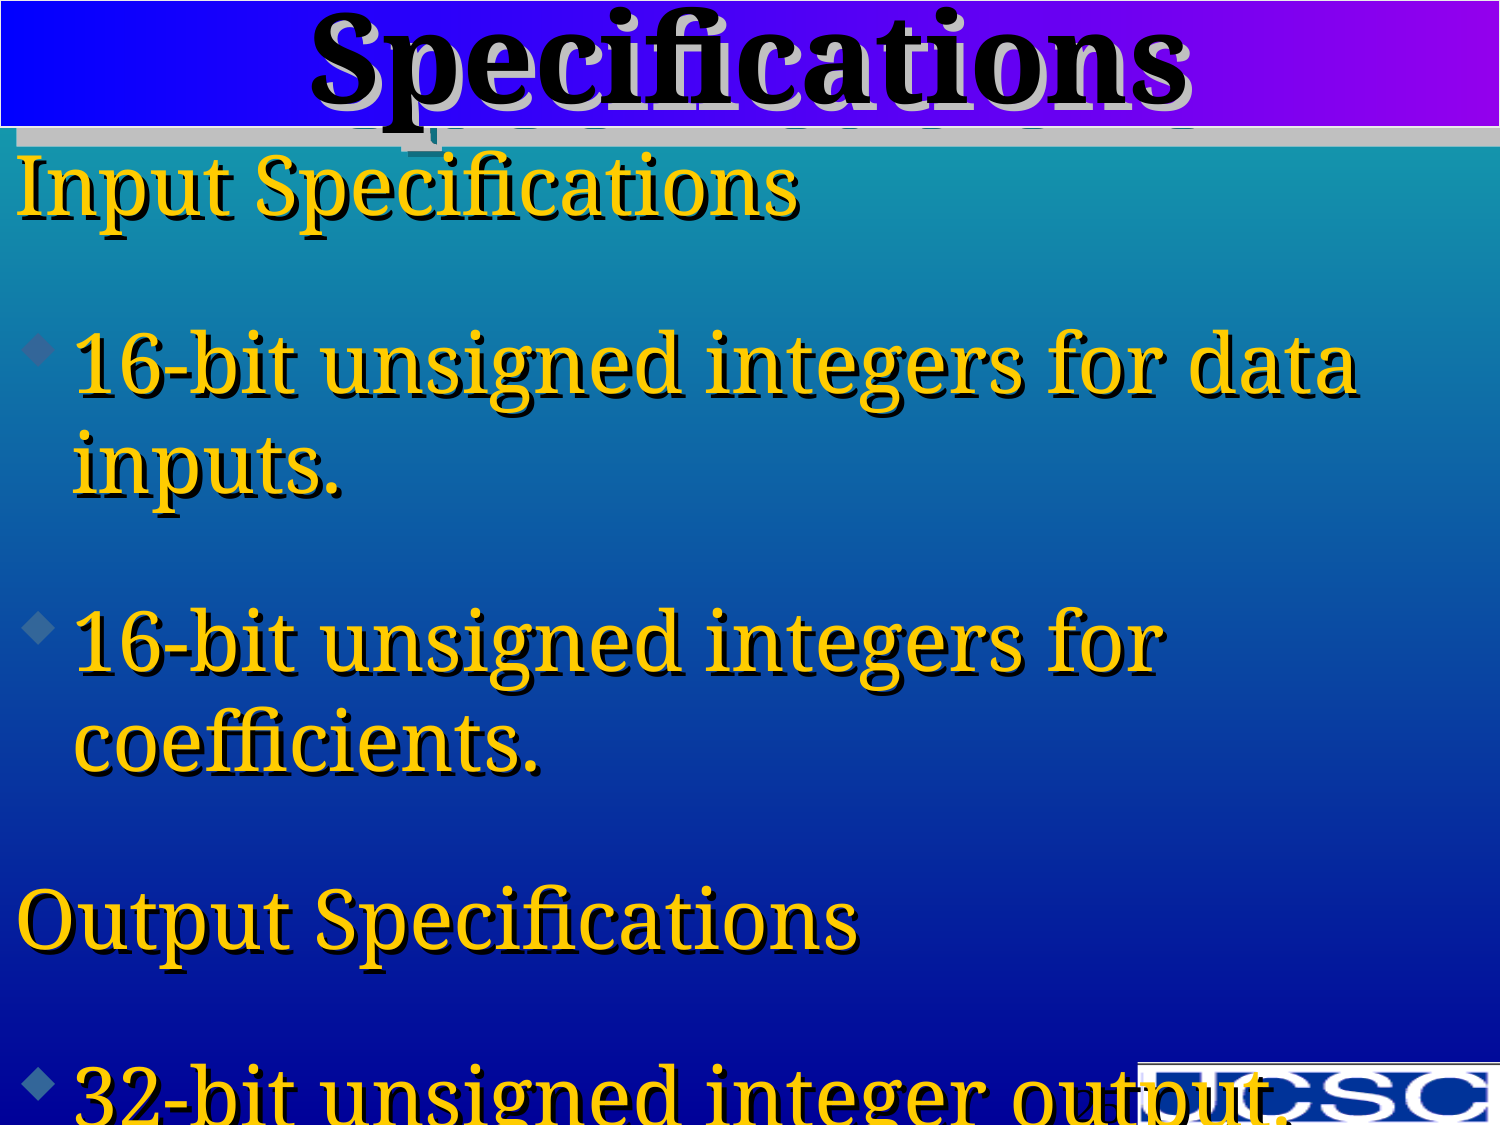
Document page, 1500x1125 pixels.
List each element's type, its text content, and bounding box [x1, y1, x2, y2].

list Input Specifications 16-bit unsigned integers for data inputs. 16-bit unsigned integers for coefficients. Output Specifications 32-bit unsigned integer output. [0, 124, 1500, 1125]
title Specifications [0, 0, 1500, 124]
